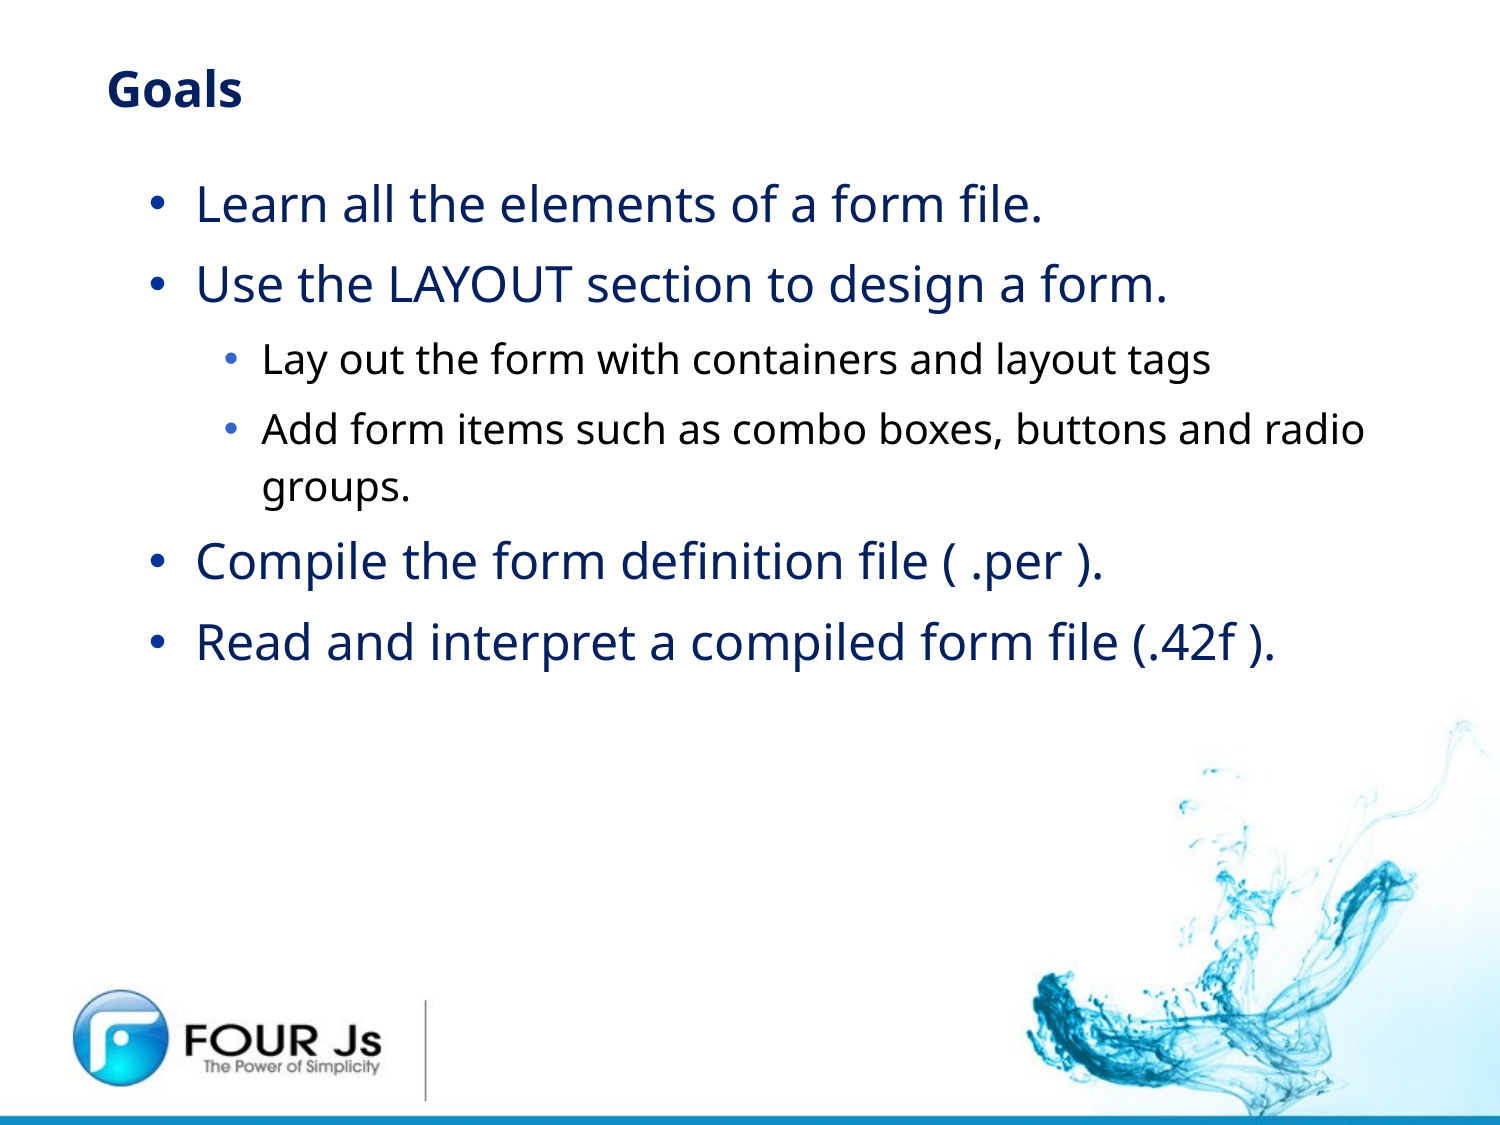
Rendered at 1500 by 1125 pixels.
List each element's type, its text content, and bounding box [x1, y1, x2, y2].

title Goals [106, 35, 1388, 142]
text_box Learn all the elements of a form file. Use the LAYOUT section to design a form. Lay out the form with containers and layout tags Add form items such as combo boxes, buttons and radio groups. Compile the form definition file ( .per ). Read and interpret a compiled form file (.42f ). [59, 161, 1418, 768]
picture [0, 0, 1500, 1122]
